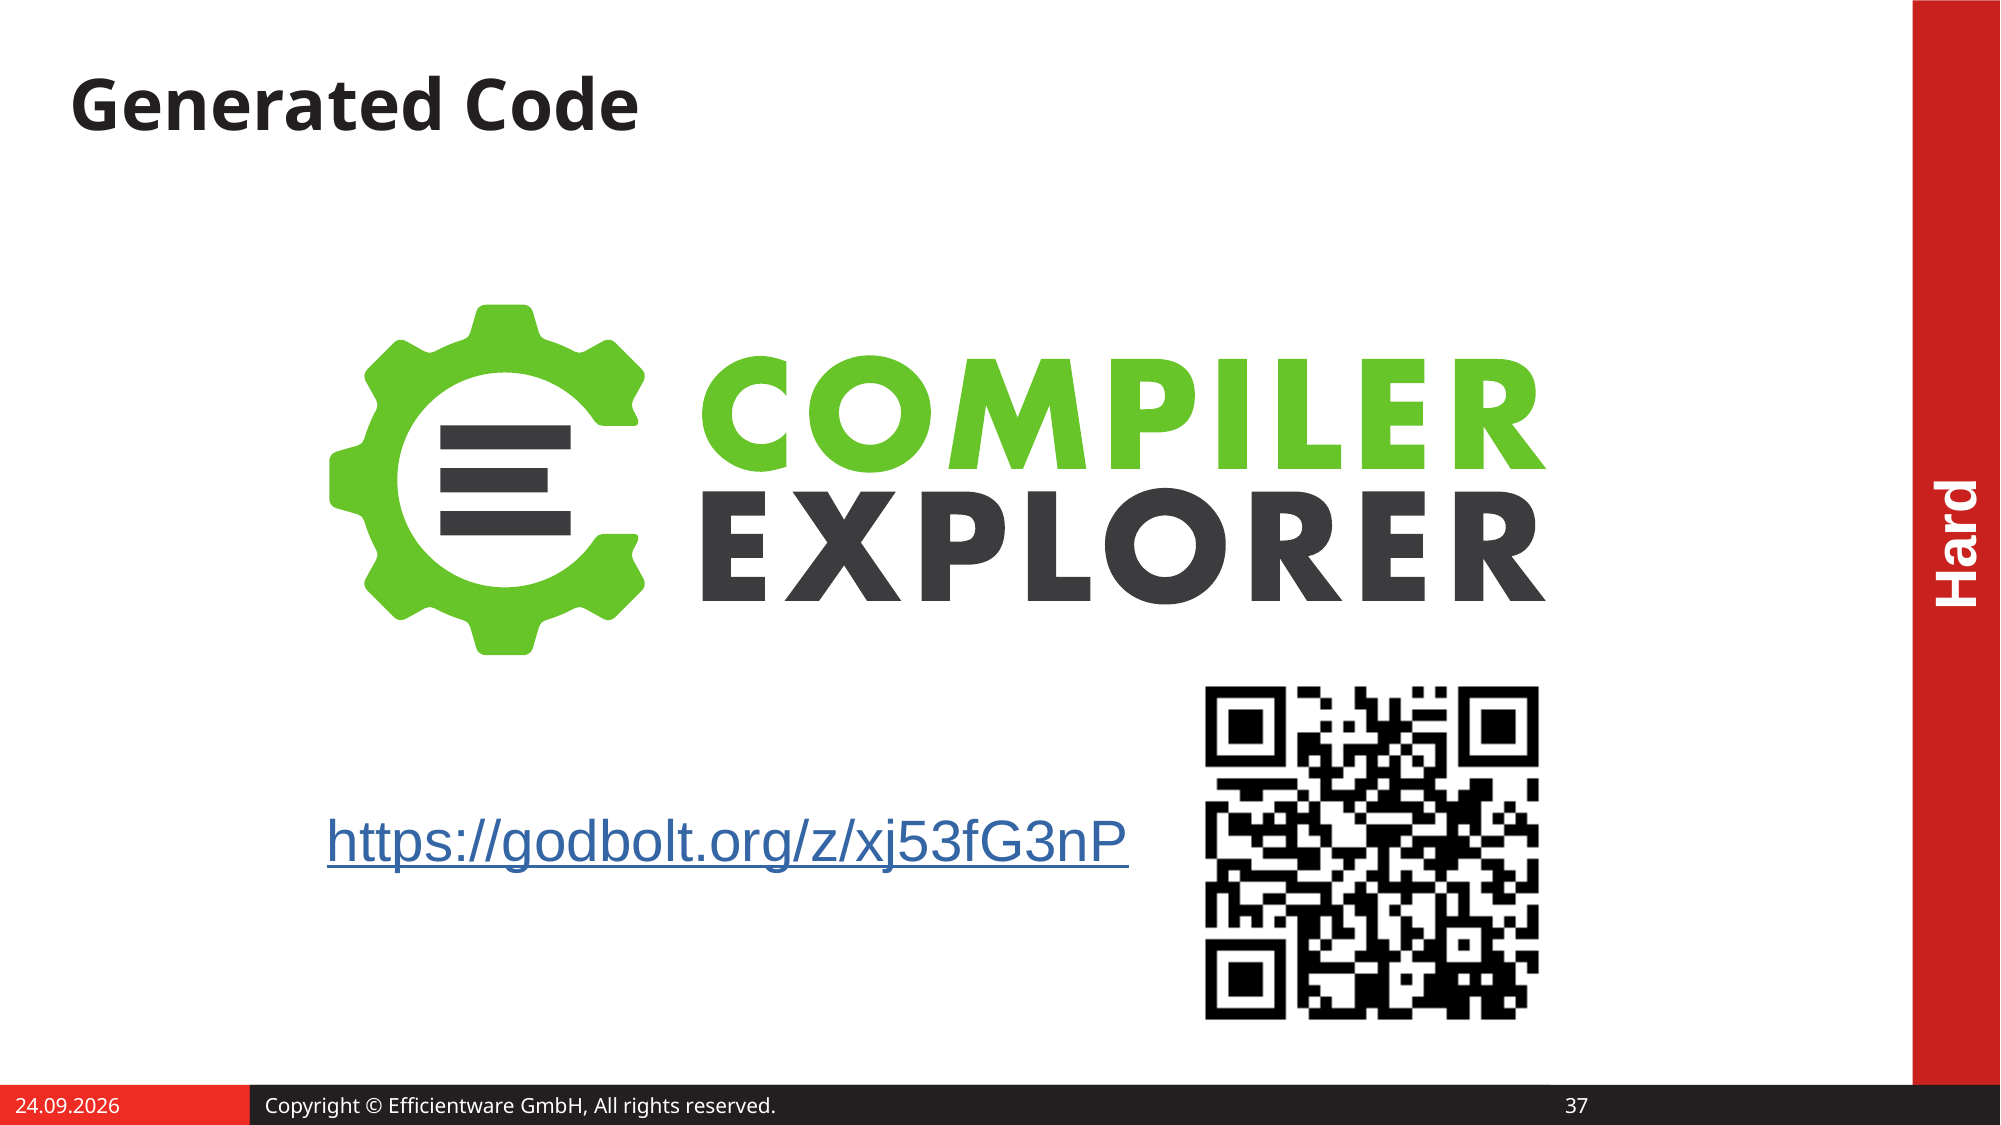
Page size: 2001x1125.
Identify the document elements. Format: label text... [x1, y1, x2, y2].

text_box https://godbolt.org/z/xj53fG3nP [311, 801, 1142, 882]
title Generated Code [55, 52, 1945, 156]
slide_number 02.11.2025 [0, 1084, 249, 1125]
text_box Copyright © Efficientware GmbH, All rights reserved. [249, 1084, 1550, 1125]
text_box Hard [1912, 0, 2000, 1084]
picture [38, 0, 1838, 1066]
slide_number <number> [1550, 1084, 2000, 1125]
